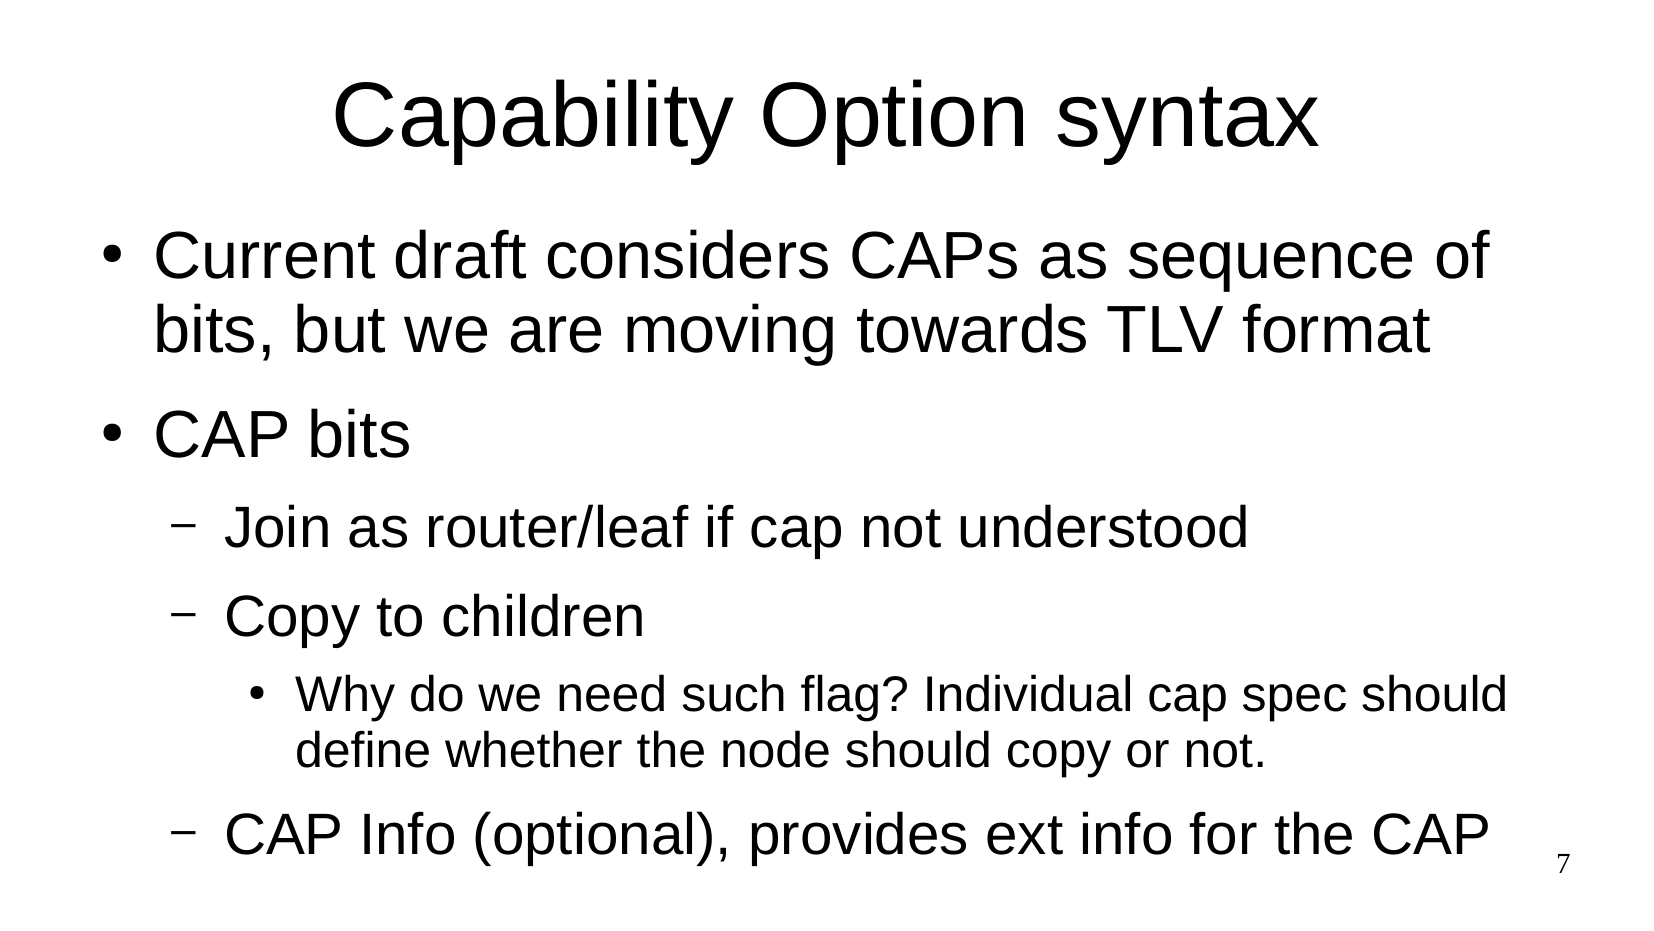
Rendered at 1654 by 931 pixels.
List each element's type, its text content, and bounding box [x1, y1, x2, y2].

title Capability Option syntax [82, 37, 1571, 193]
list Current draft considers CAPs as sequence of bits, but we are moving towards TLV format CAP bits Join as router/leaf if cap not understood Copy to children Why do we need such flag? Individual cap spec should define whether the node should copy or not. CAP Info (optional), provides ext info for the CAP [82, 217, 1571, 875]
